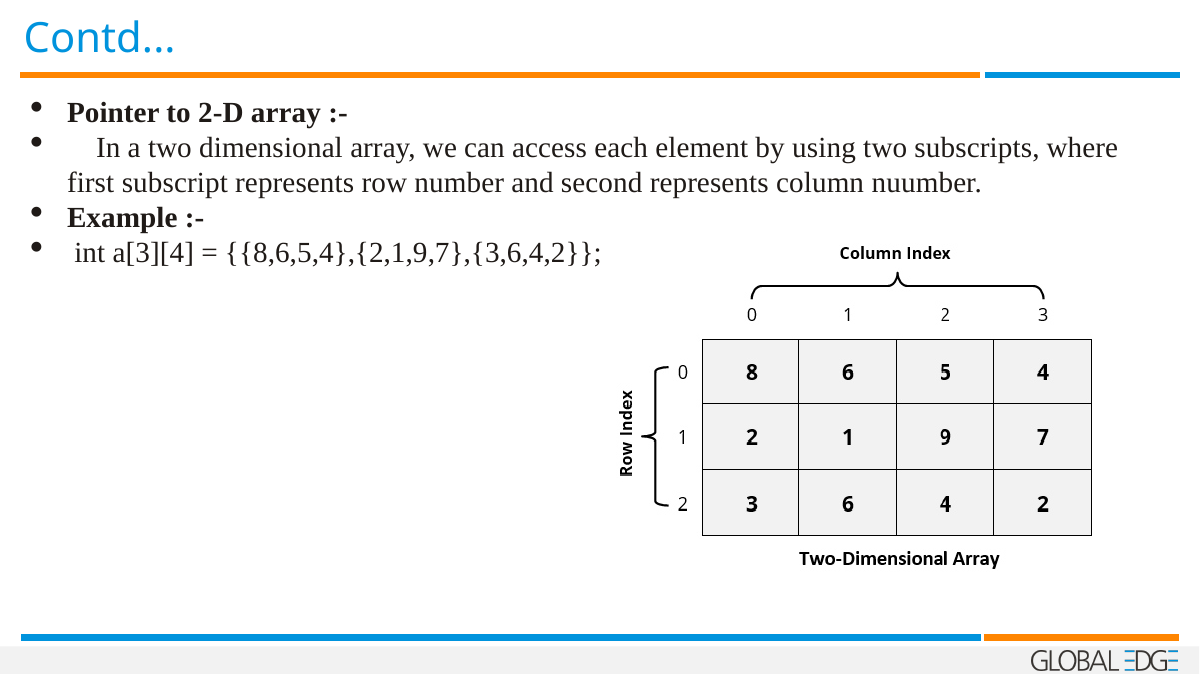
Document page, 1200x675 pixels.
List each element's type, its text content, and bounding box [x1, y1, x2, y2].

picture [608, 235, 1110, 579]
text_box Contd... [12, 9, 1087, 62]
text_box Pointer to 2-D array :- In a two dimensional array, we can access each element by using two subscripts, where first subscript represents row number and second represents column nuumber. Example :- int a[3][4] = {{8,6,5,4},{2,1,9,7},{3,6,4,2}}; [20, 87, 1178, 627]
picture [1031, 650, 1178, 671]
